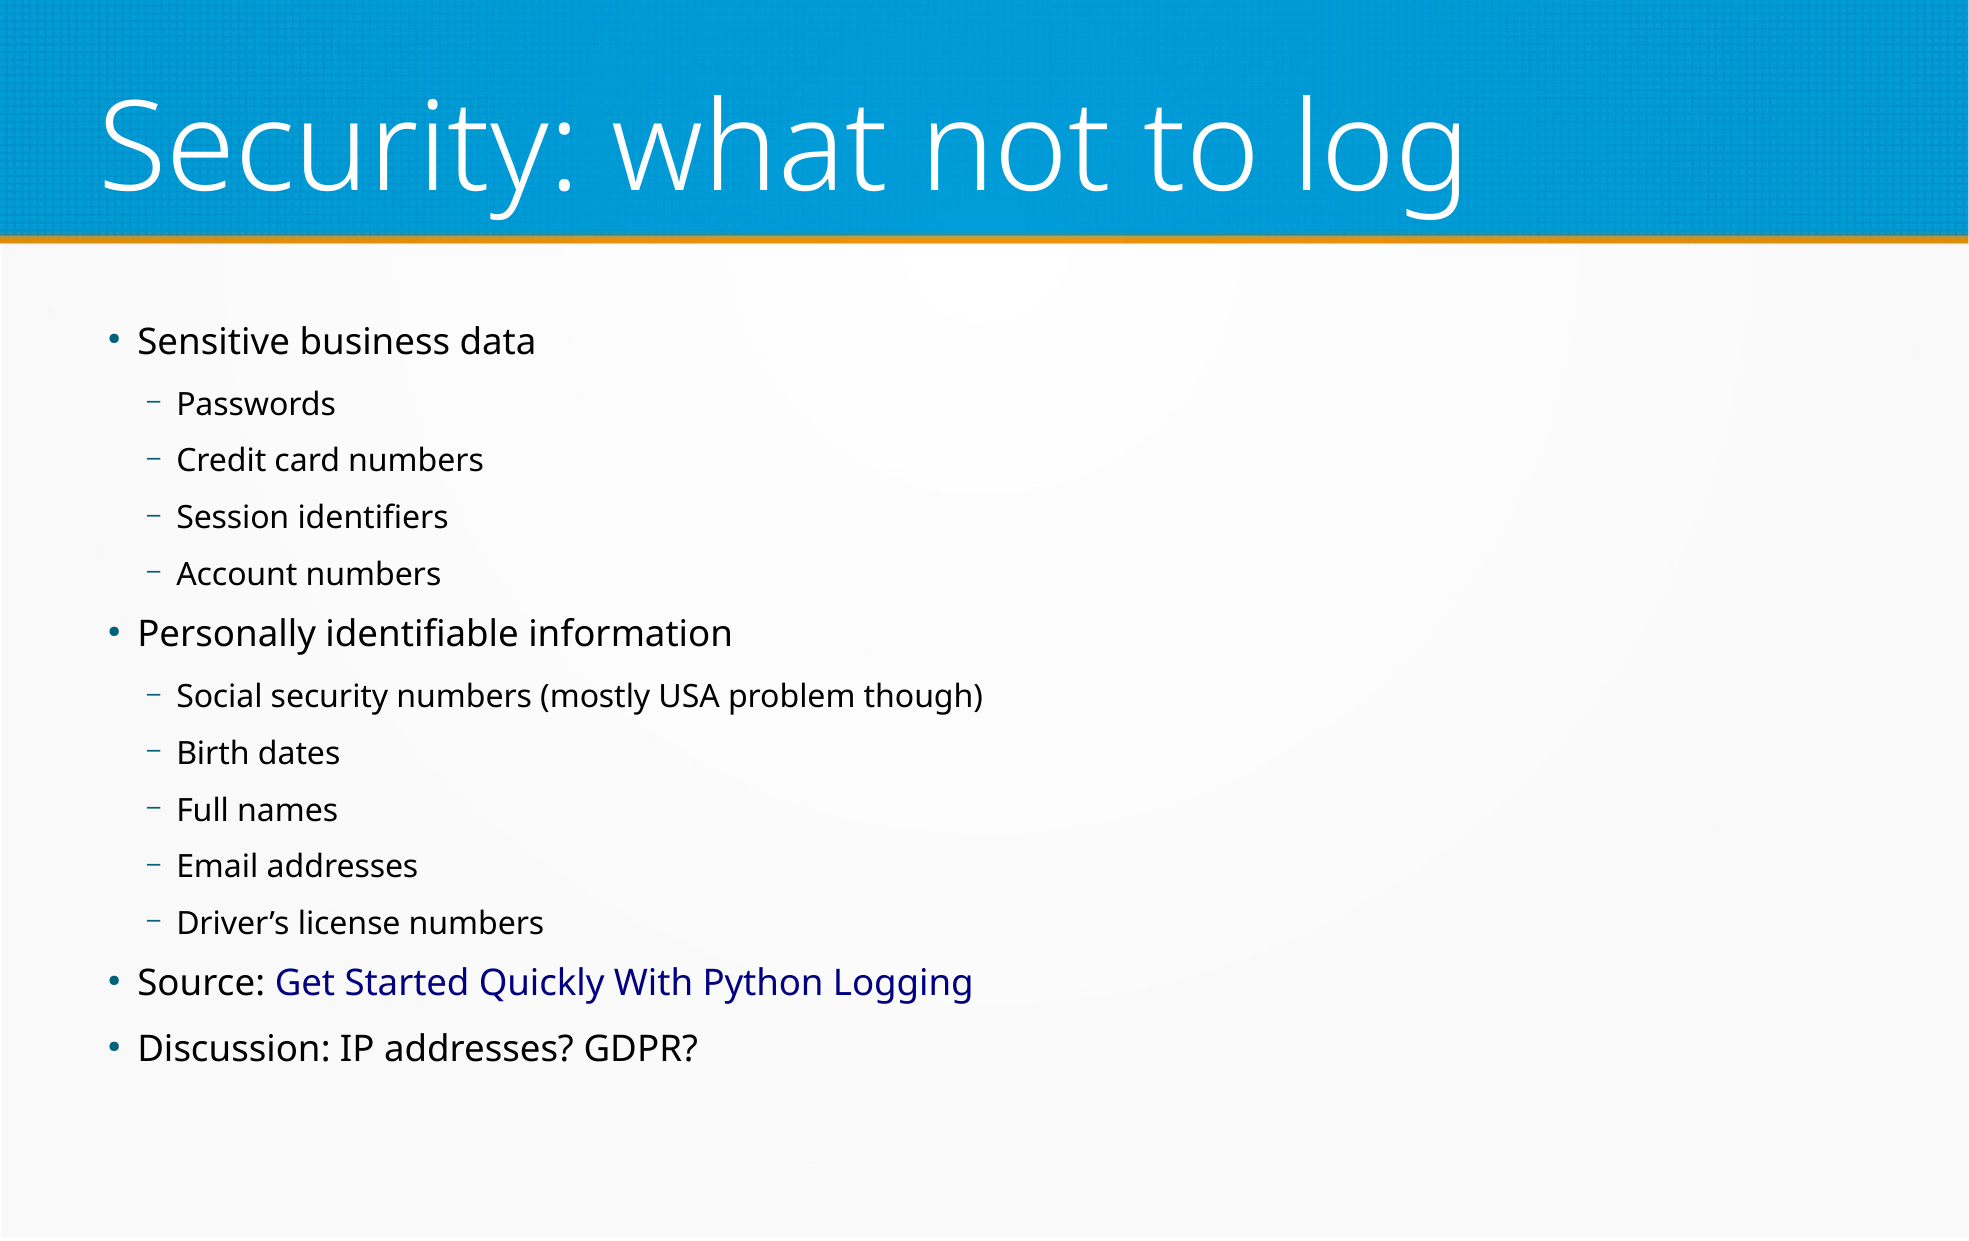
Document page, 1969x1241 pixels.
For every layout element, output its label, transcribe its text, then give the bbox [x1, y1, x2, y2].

title Security: what not to log [98, 19, 1870, 227]
picture [0, 233, 1969, 1241]
list Sensitive business data Passwords Credit card numbers Session identifiers Account numbers Personally identifiable information Social security numbers (mostly USA problem though) Birth dates Full names Email addresses Driver’s license numbers Source: Get Started Quickly With Python Logging Discussion: IP addresses? GDPR? [98, 315, 1861, 1081]
